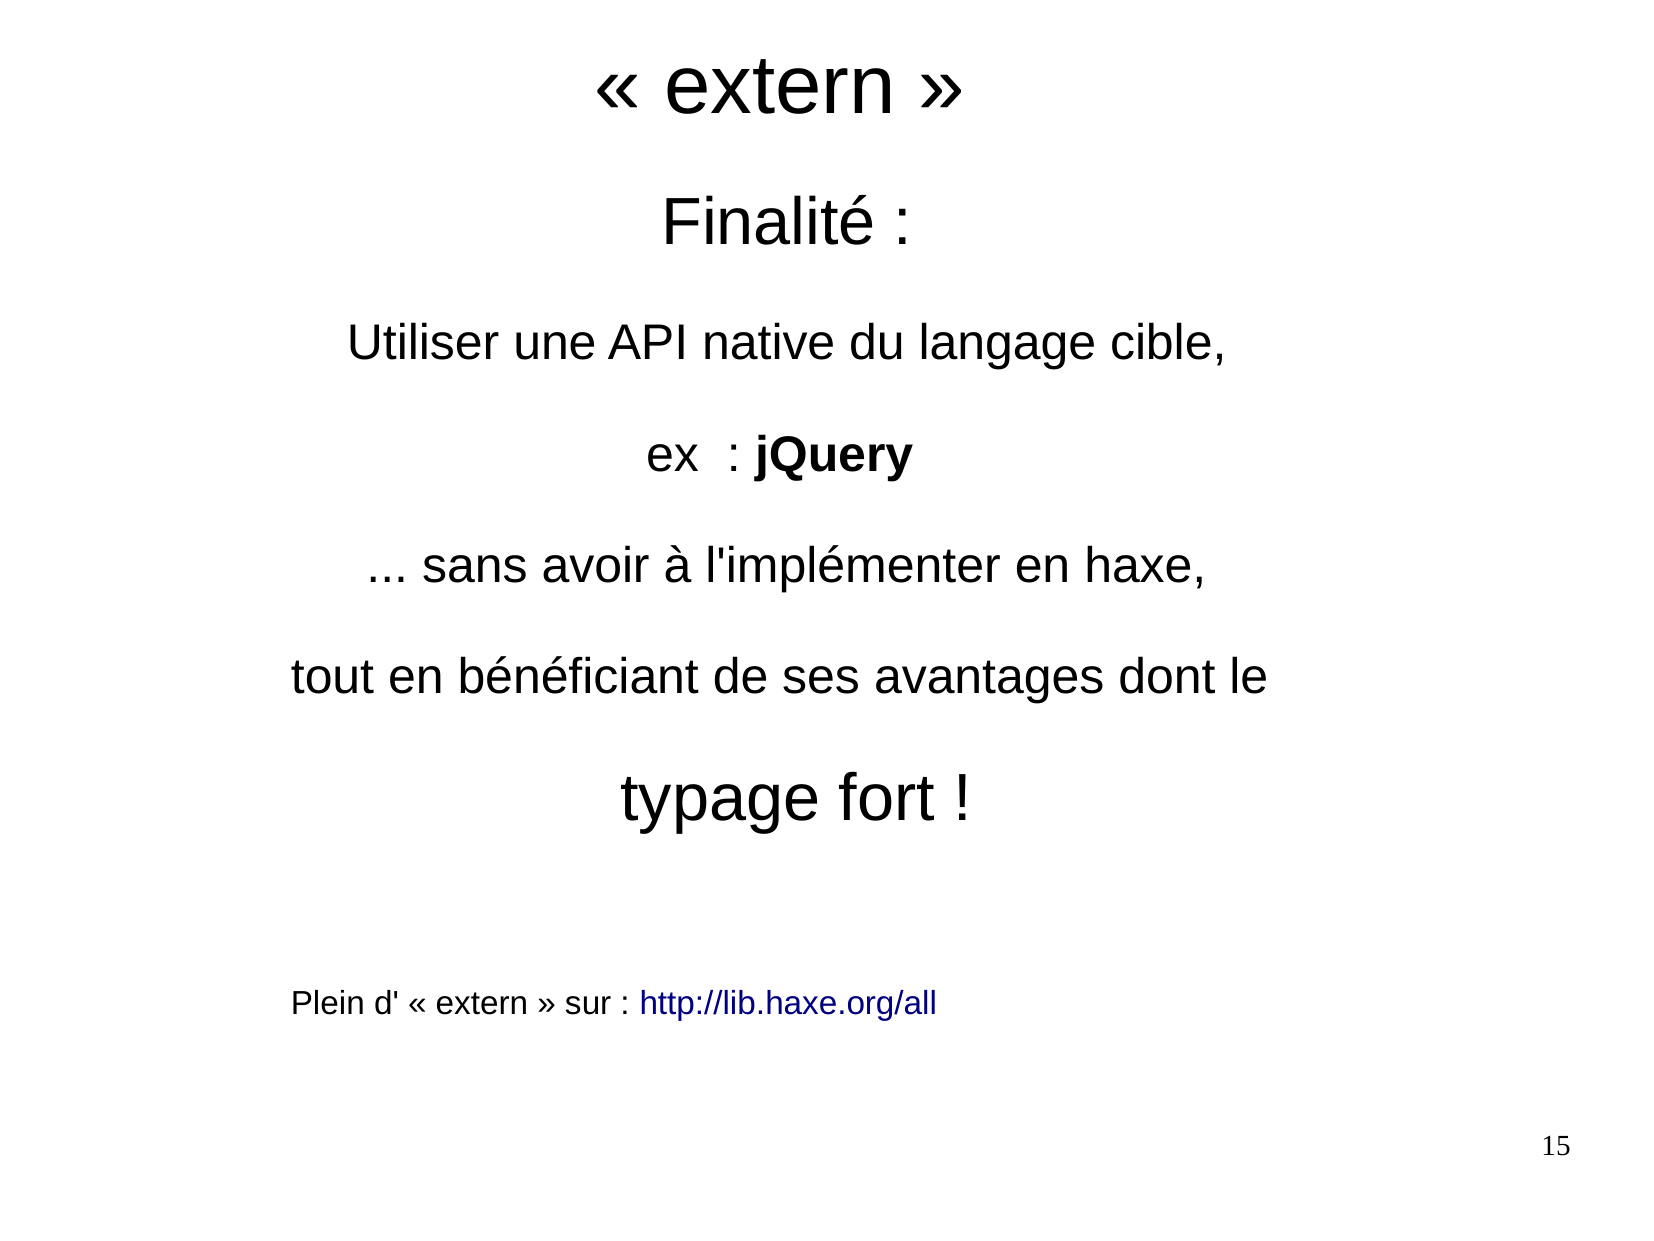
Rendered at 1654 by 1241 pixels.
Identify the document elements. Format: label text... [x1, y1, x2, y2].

text_box « extern » [580, 31, 1125, 139]
text_box Finalité : Utiliser une API native du langage cible, ex : jQuery ... sans avoir à l'implémenter en haxe, tout en bénéficiant de ses avantages dont le typage fort ! Plein d' « extern » sur : http://lib.haxe.org/all [276, 176, 1348, 1122]
